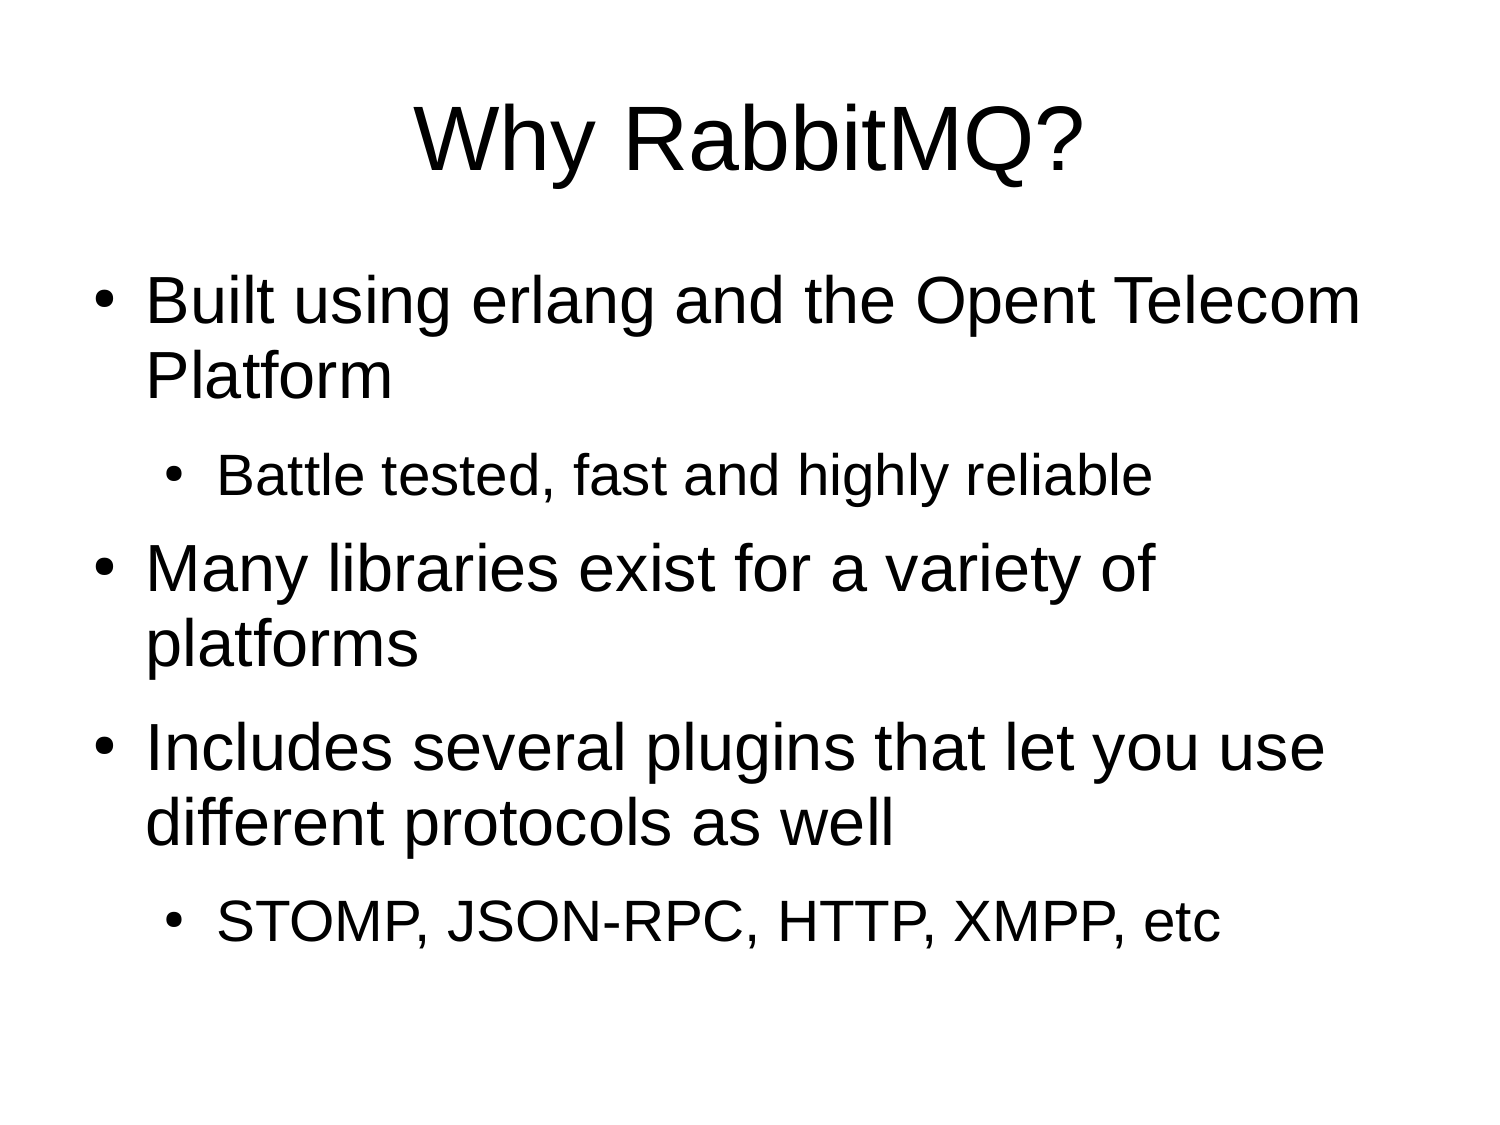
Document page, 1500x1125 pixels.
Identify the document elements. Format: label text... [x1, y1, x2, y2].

list Built using erlang and the Opent Telecom Platform Battle tested, fast and highly reliable Many libraries exist for a variety of platforms Includes several plugins that let you use different protocols as well STOMP, JSON-RPC, HTTP, XMPP, etc [75, 263, 1425, 1006]
title Why RabbitMQ? [75, 52, 1425, 226]
